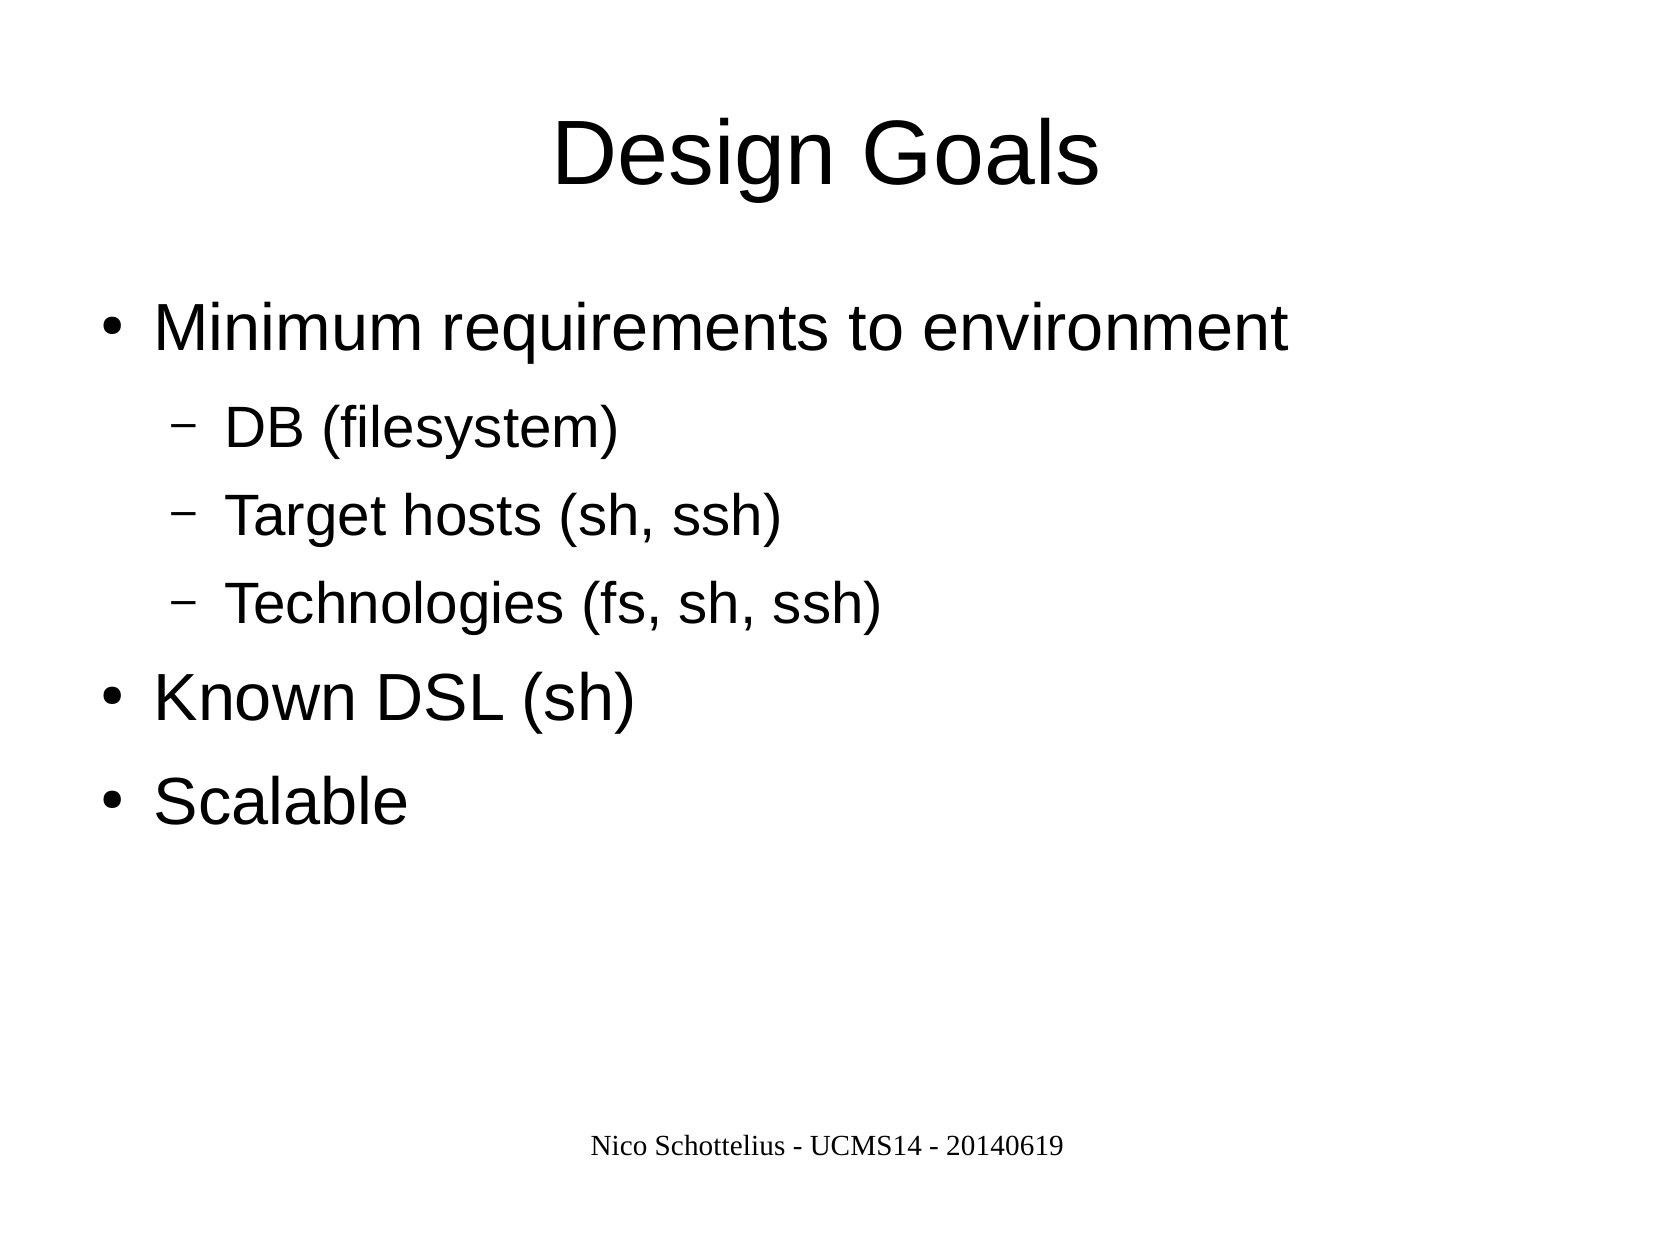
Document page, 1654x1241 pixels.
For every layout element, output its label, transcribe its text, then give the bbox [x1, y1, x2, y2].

title Design Goals [82, 49, 1571, 257]
list Minimum requirements to environment DB (filesystem) Target hosts (sh, ssh) Technologies (fs, sh, ssh) Known DSL (sh) Scalable [82, 290, 1538, 1010]
